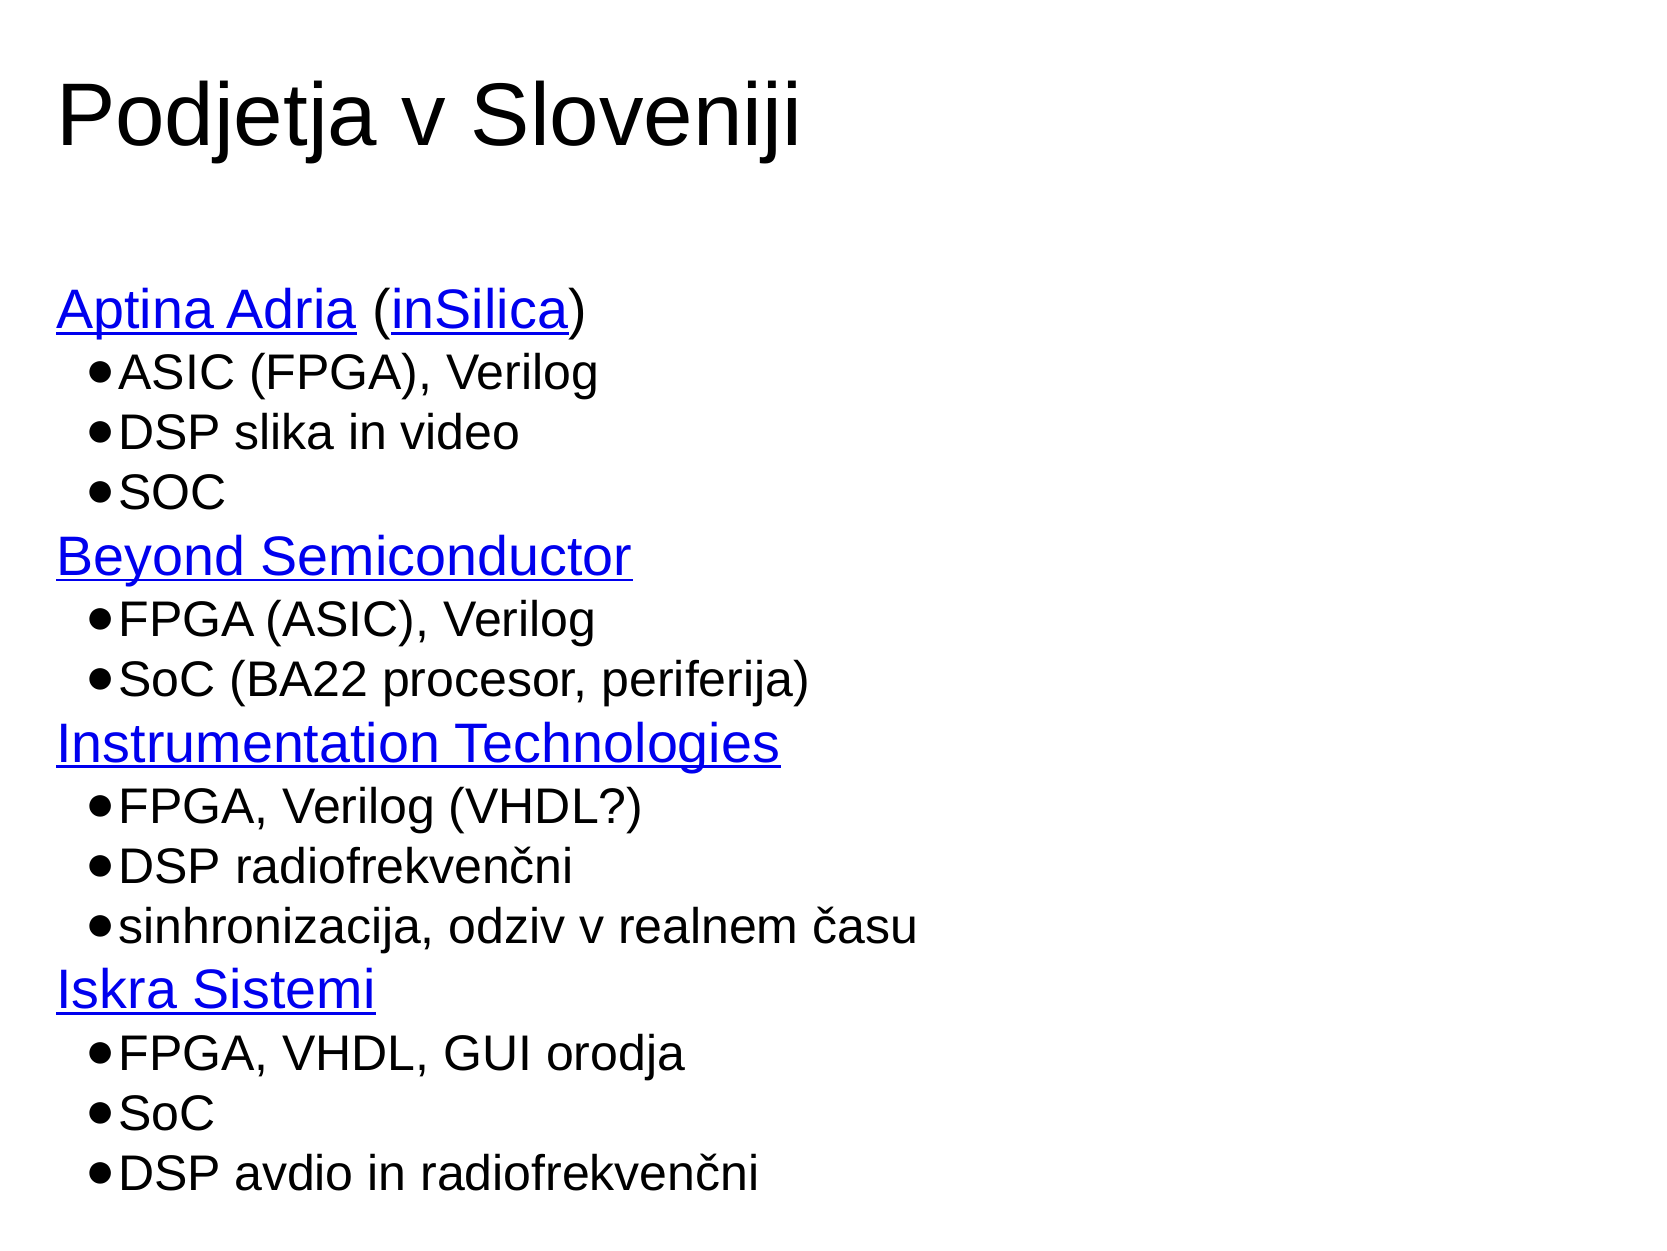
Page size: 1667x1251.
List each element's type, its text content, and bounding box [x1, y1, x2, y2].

title Podjetja v Sloveniji [50, 50, 1630, 213]
list Aptina Adria (inSilica) ASIC (FPGA), Verilog DSP slika in video SOC Beyond Semiconductor FPGA (ASIC), Verilog SoC (BA22 procesor, periferija) Instrumentation Technologies FPGA, Verilog (VHDL?) DSP radiofrekvenčni sinhronizacija, odziv v realnem času Iskra Sistemi FPGA, VHDL, GUI orodja SoC DSP avdio in radiofrekvenčni [50, 266, 1625, 1228]
